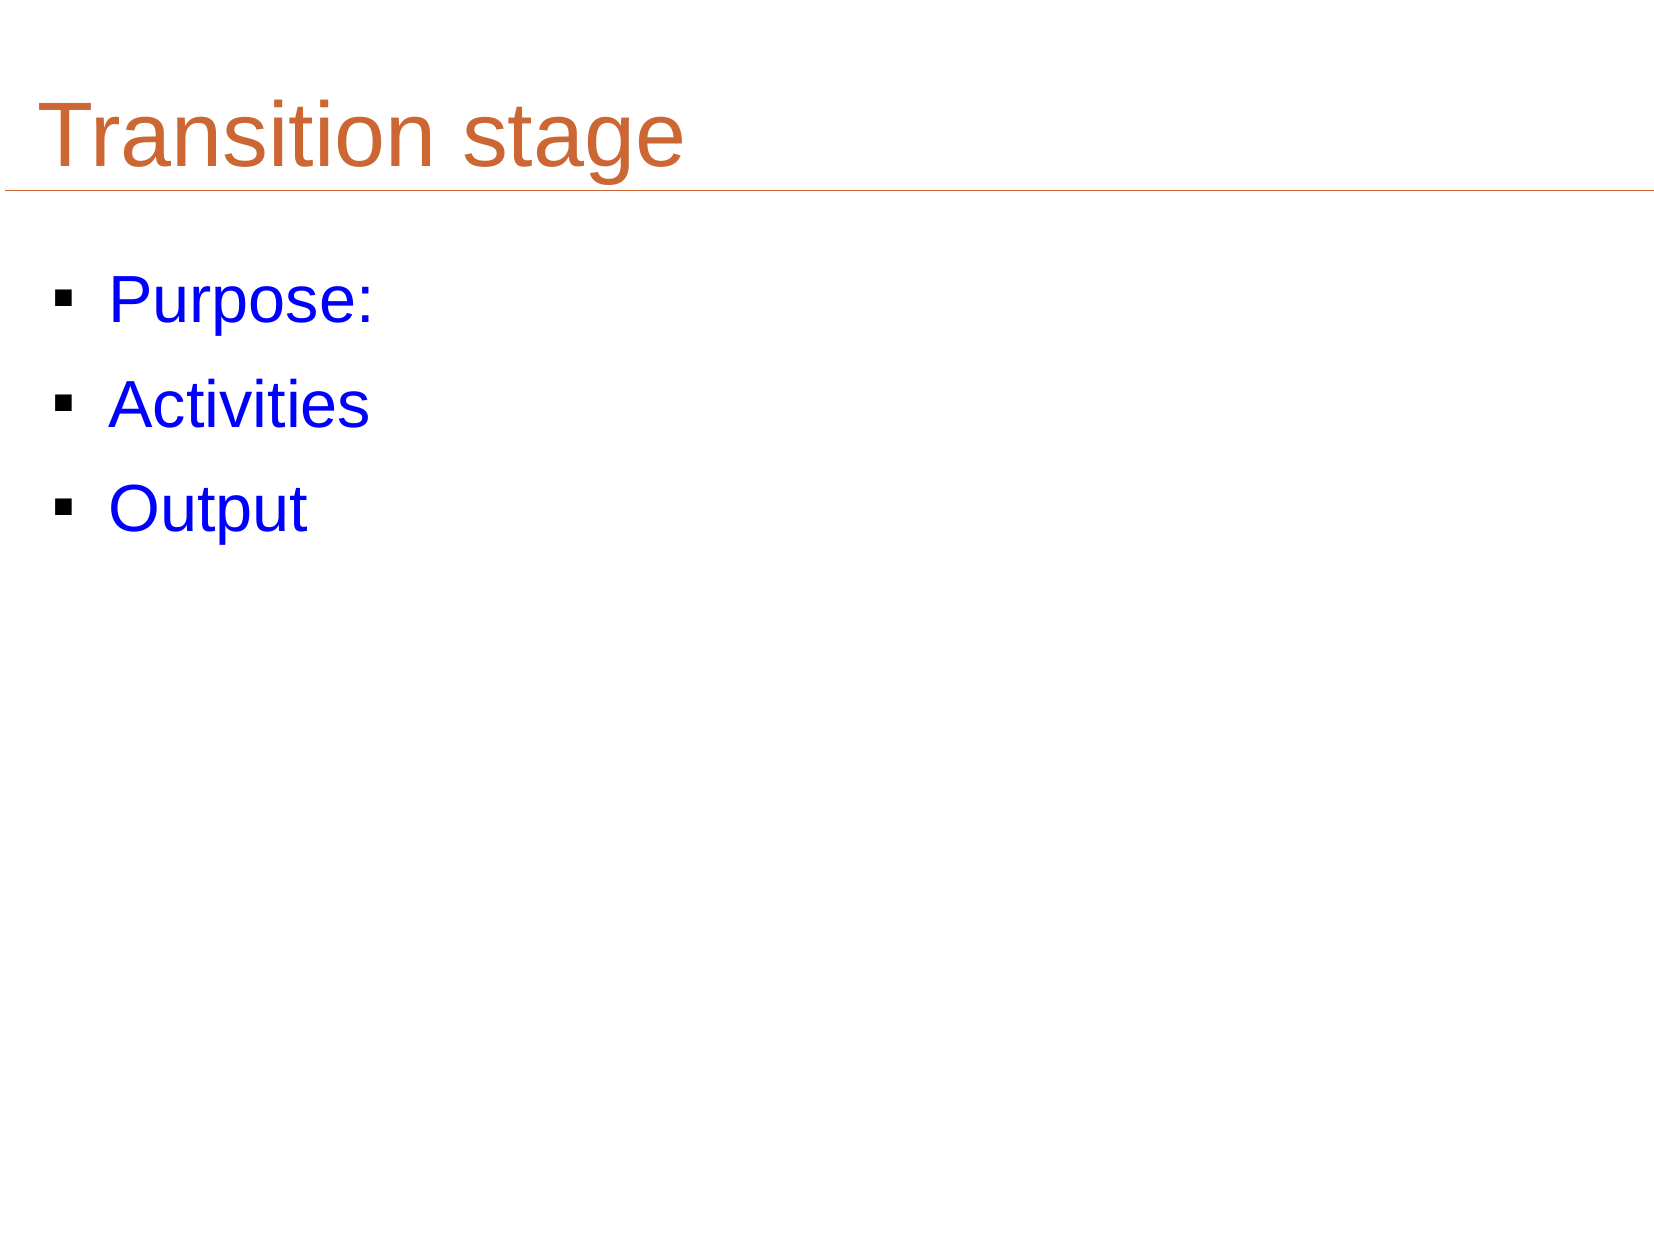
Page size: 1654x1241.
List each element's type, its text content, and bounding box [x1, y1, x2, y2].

title Transition stage [37, 31, 1651, 239]
list Purpose: Activities Output [37, 262, 1651, 1163]
